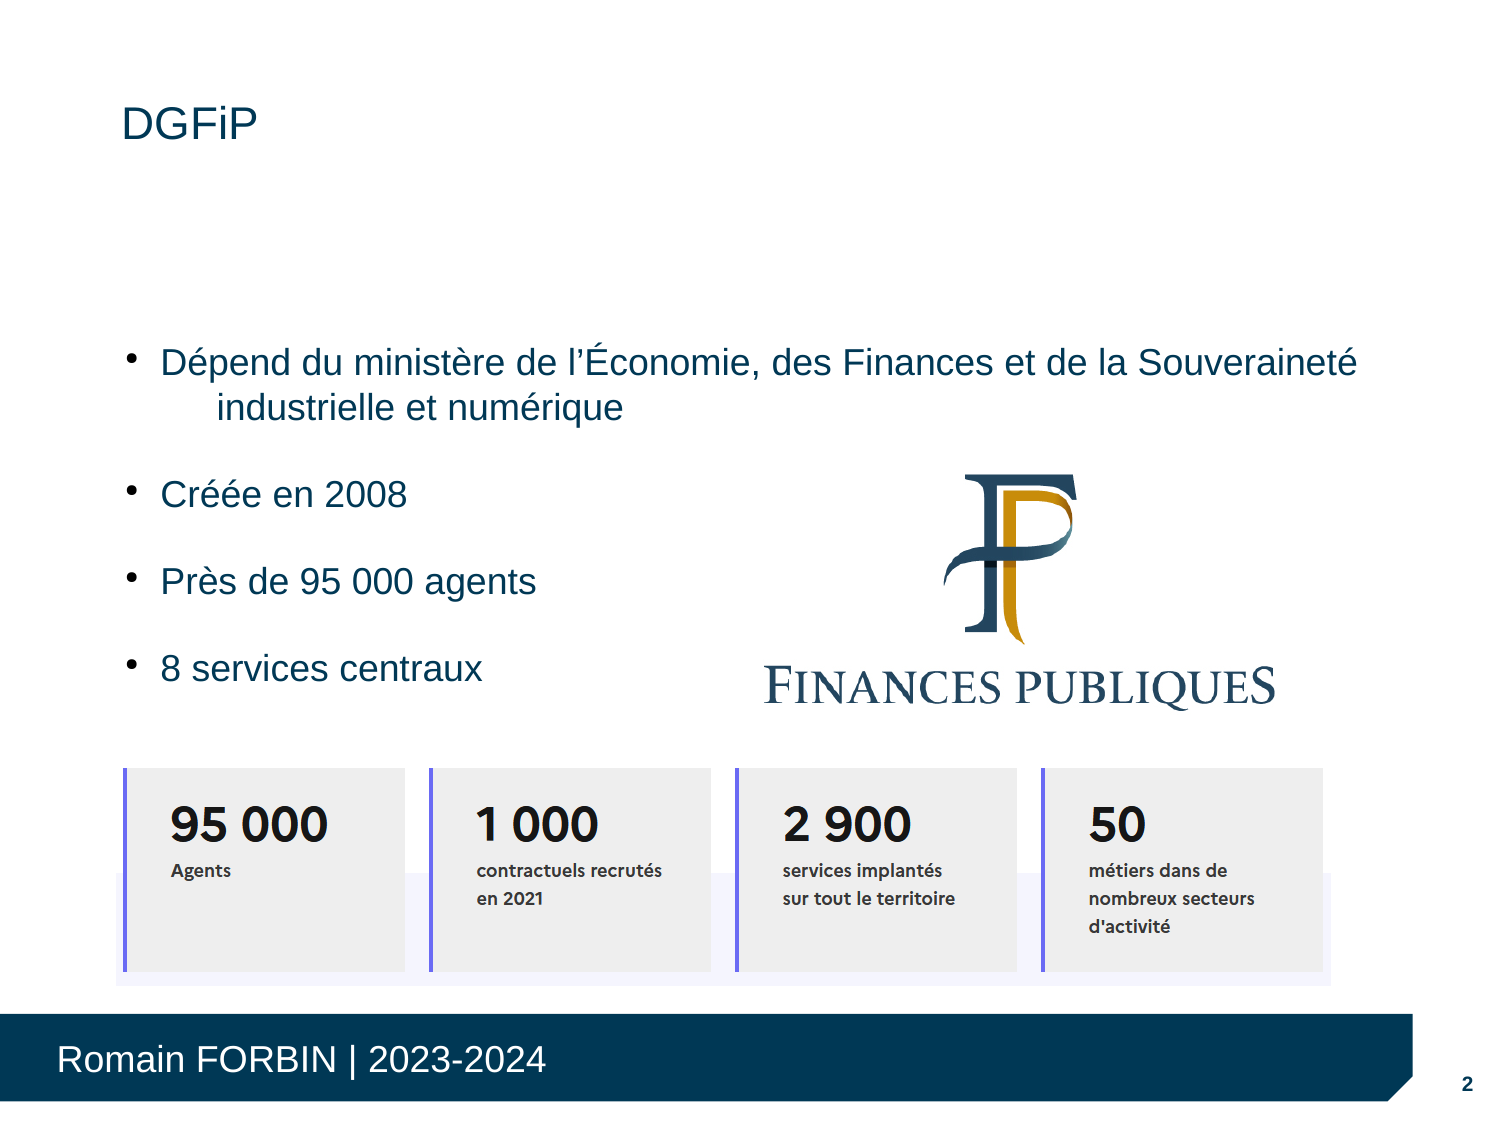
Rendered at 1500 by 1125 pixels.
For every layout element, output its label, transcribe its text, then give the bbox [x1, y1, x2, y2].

list Dépend du ministère de l’Économie, des Finances et de la Souveraineté industrielle et numérique Créée en 2008 Près de 95 000 agents 8 services centraux [125, 337, 1382, 970]
picture [116, 417, 1331, 986]
title DGFiP [121, 68, 1438, 179]
